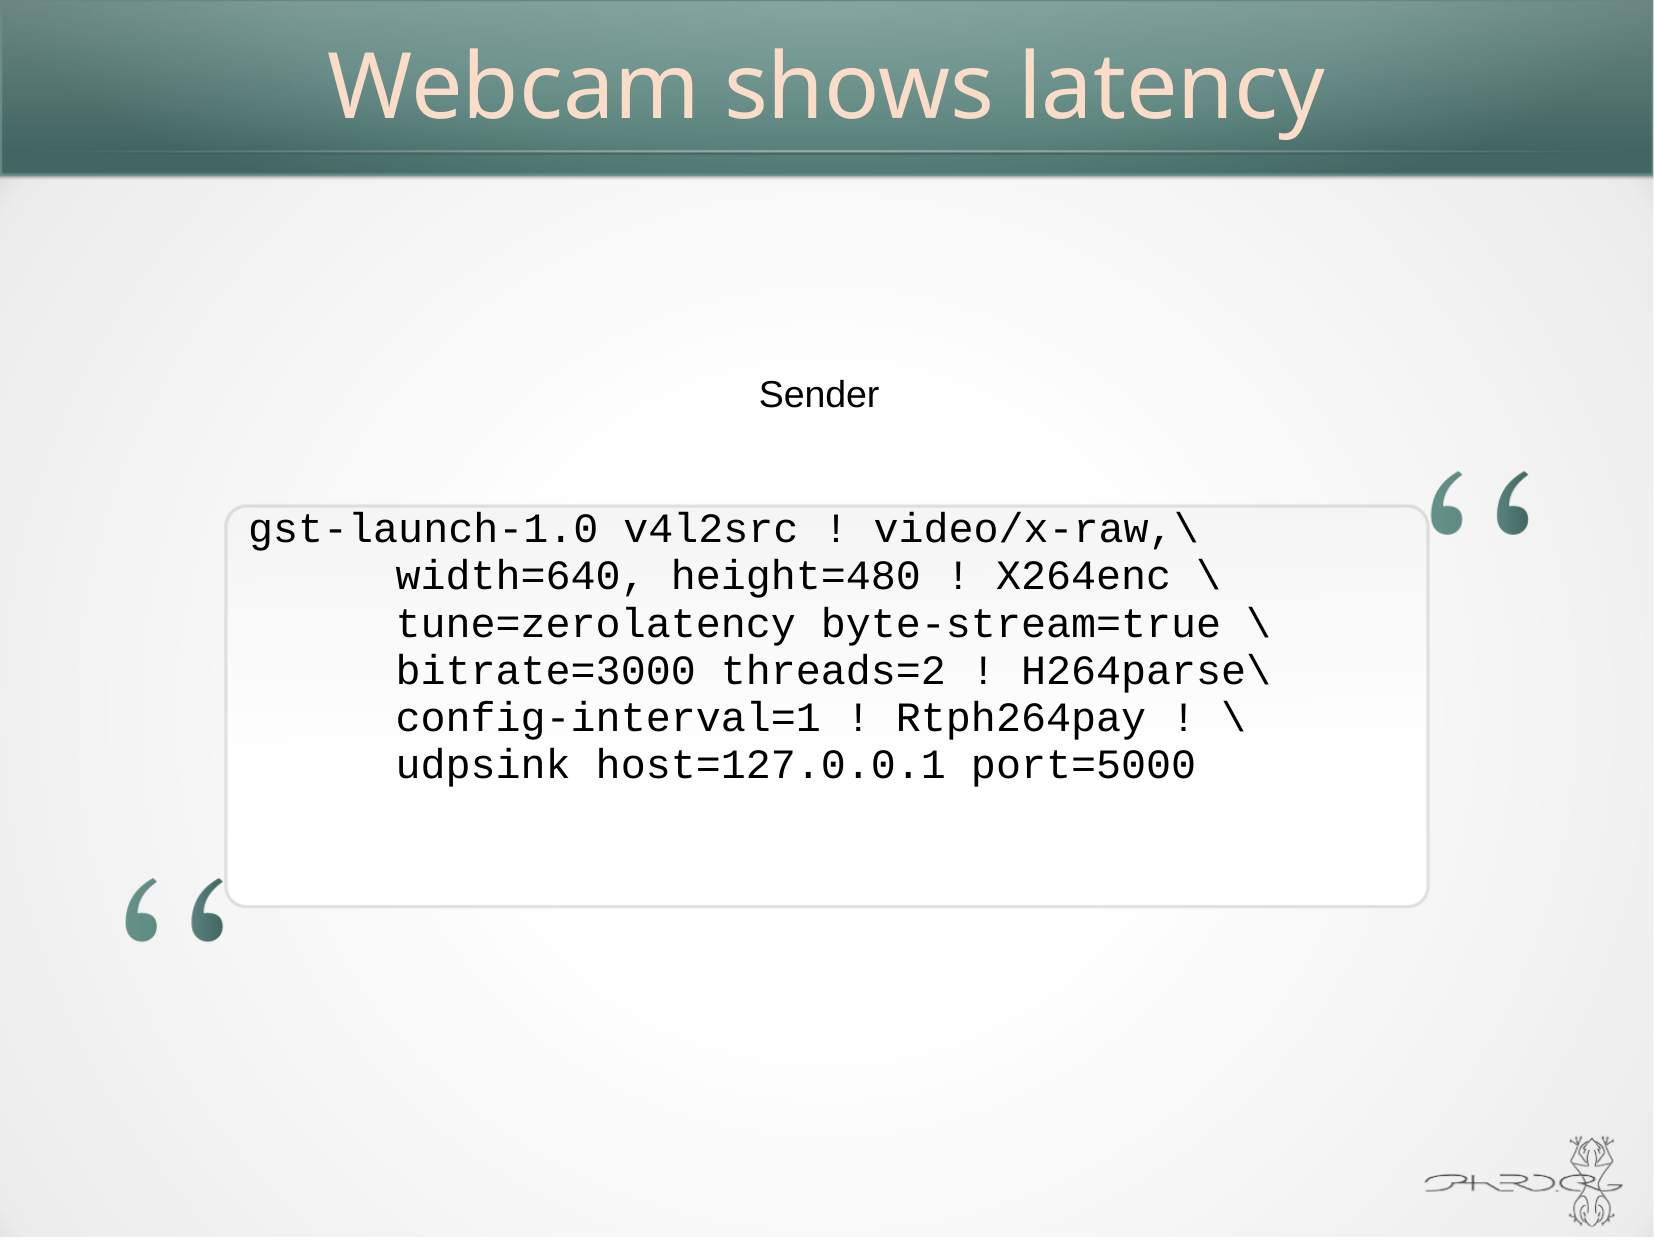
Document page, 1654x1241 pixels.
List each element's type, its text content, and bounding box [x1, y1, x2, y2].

picture [0, 0, 1654, 1237]
text_box Sender [744, 366, 895, 423]
title Webcam shows latency [82, 11, 1571, 154]
list gst-launch-1.0 v4l2src ! video/x-raw,\ width=640, height=480 ! X264enc \ tune=zerolatency byte-stream=true \ bitrate=3000 threads=2 ! H264parse\ config-interval=1 ! Rtph264pay ! \ udpsink host=127.0.0.1 port=5000 [248, 507, 1406, 898]
